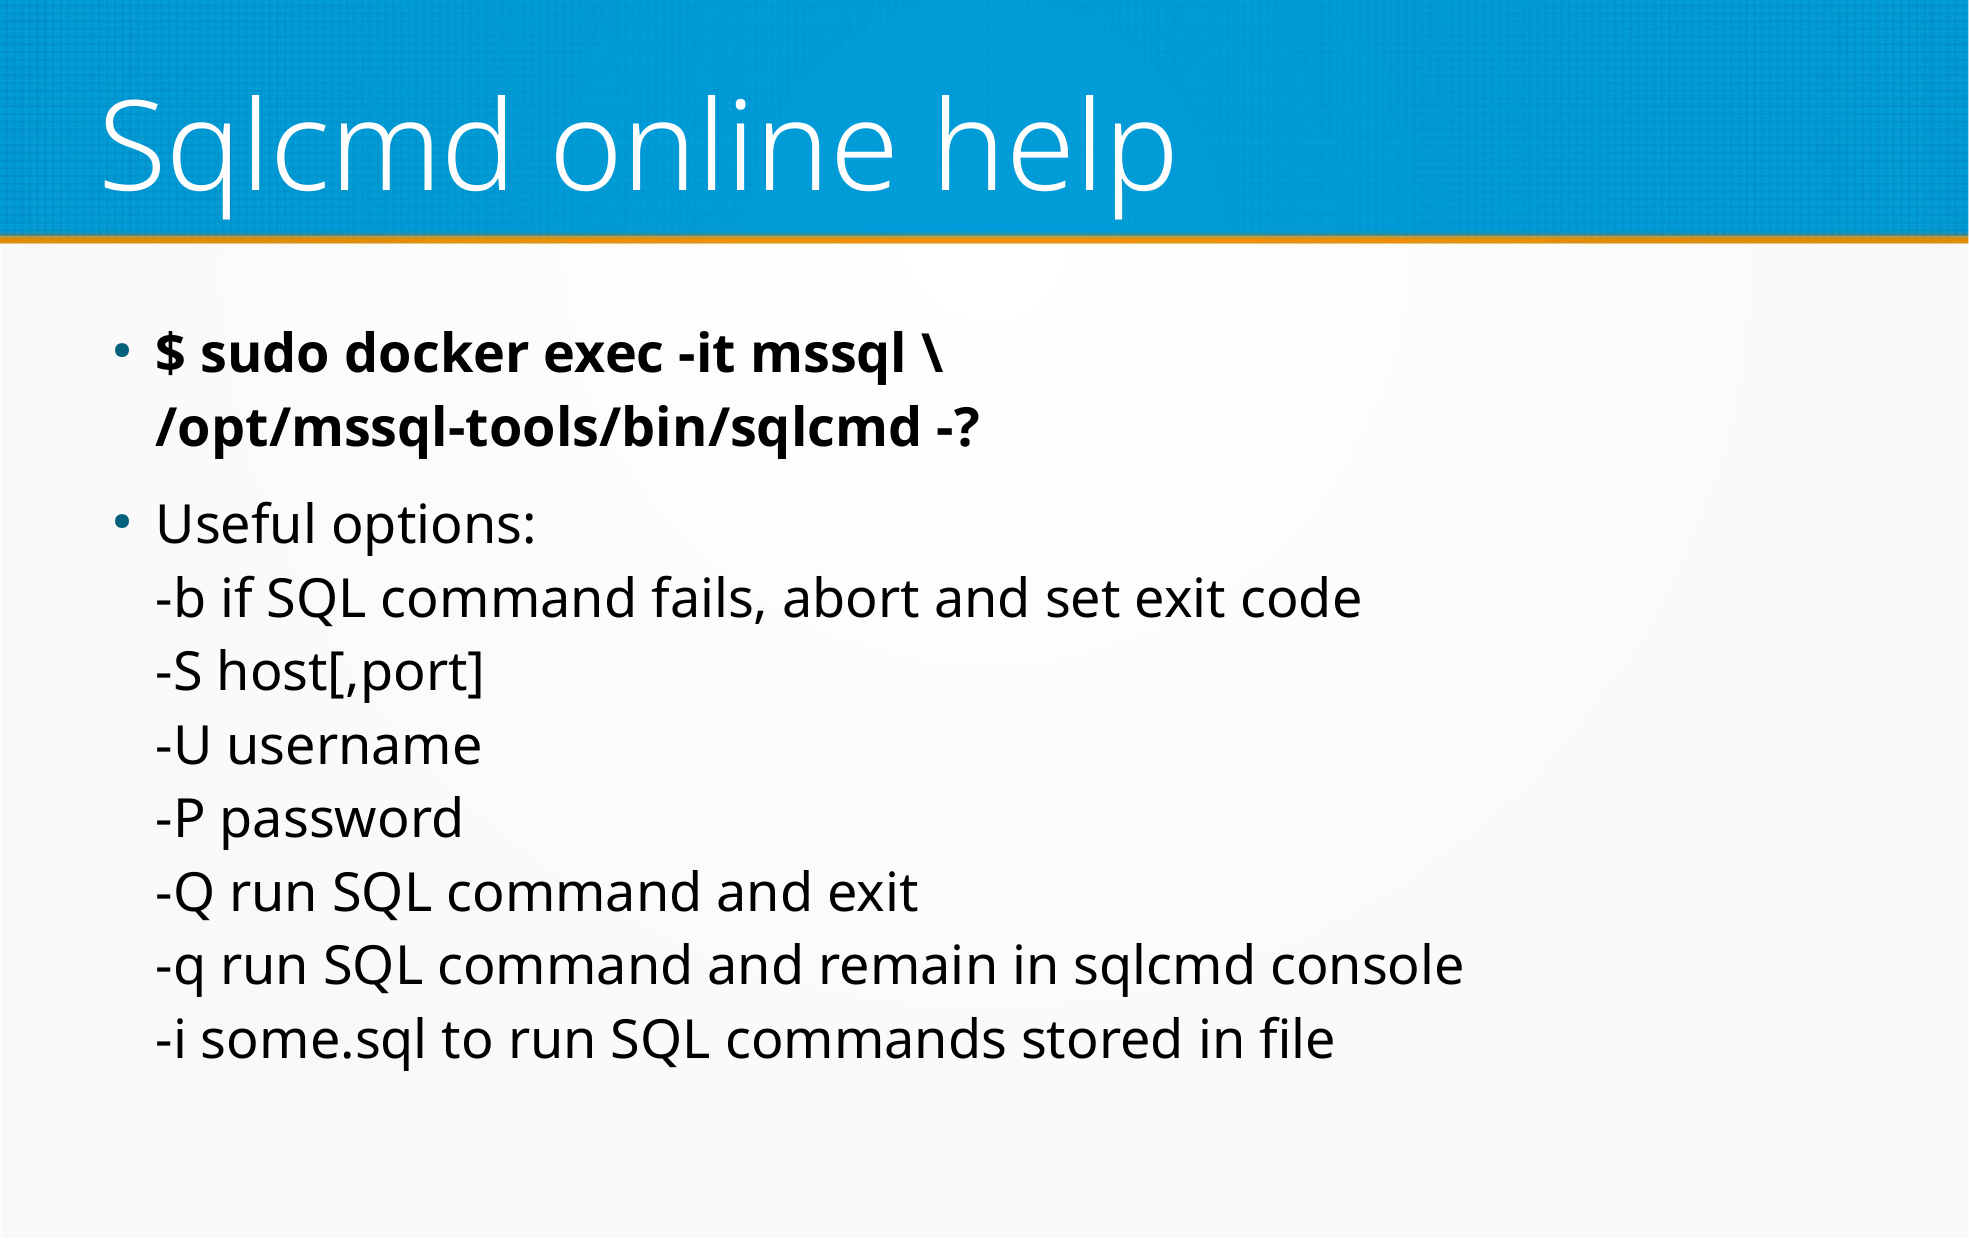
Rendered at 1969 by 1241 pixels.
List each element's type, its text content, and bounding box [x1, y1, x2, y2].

list $ sudo docker exec -it mssql \ /opt/mssql-tools/bin/sqlcmd -? Useful options: -b if SQL command fails, abort and set exit code -S host[,port] -U username -P password -Q run SQL command and exit -q run SQL command and remain in sqlcmd console -i some.sql to run SQL commands stored in file [98, 315, 1861, 1081]
title Sqlcmd online help [98, 19, 1870, 227]
picture [0, 233, 1969, 1241]
